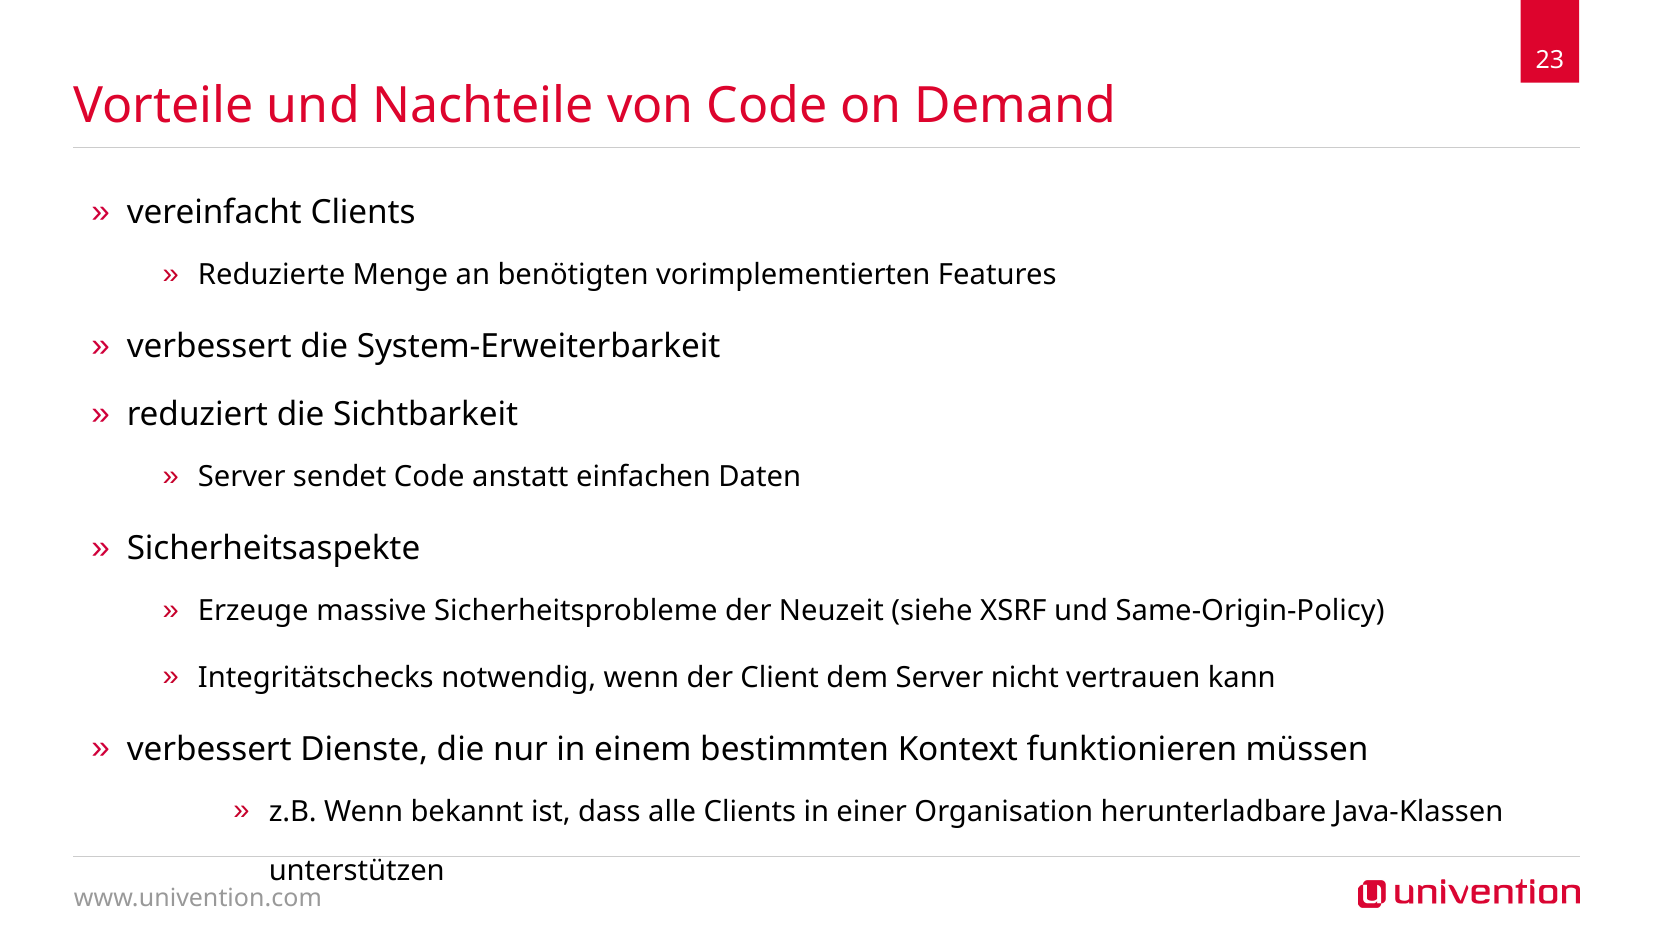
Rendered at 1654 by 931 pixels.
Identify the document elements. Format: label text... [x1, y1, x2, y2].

title Vorteile und Nachteile von Code on Demand [73, 59, 1580, 148]
picture [1358, 879, 1580, 908]
list vereinfacht Clients Reduzierte Menge an benötigten vorimplementierten Features verbessert die System-Erweiterbarkeit reduziert die Sichtbarkeit Server sendet Code anstatt einfachen Daten Sicherheitsaspekte Erzeuge massive Sicherheitsprobleme der Neuzeit (siehe XSRF und Same-Origin-Policy) Integritätschecks notwendig, wenn der Client dem Server nicht vertrauen kann verbessert Dienste, die nur in einem bestimmten Kontext funktionieren müssen z.B. Wenn bekannt ist, dass alle Clients in einer Organisation herunterladbare Java-Klassen unterstützen [73, 165, 1580, 756]
